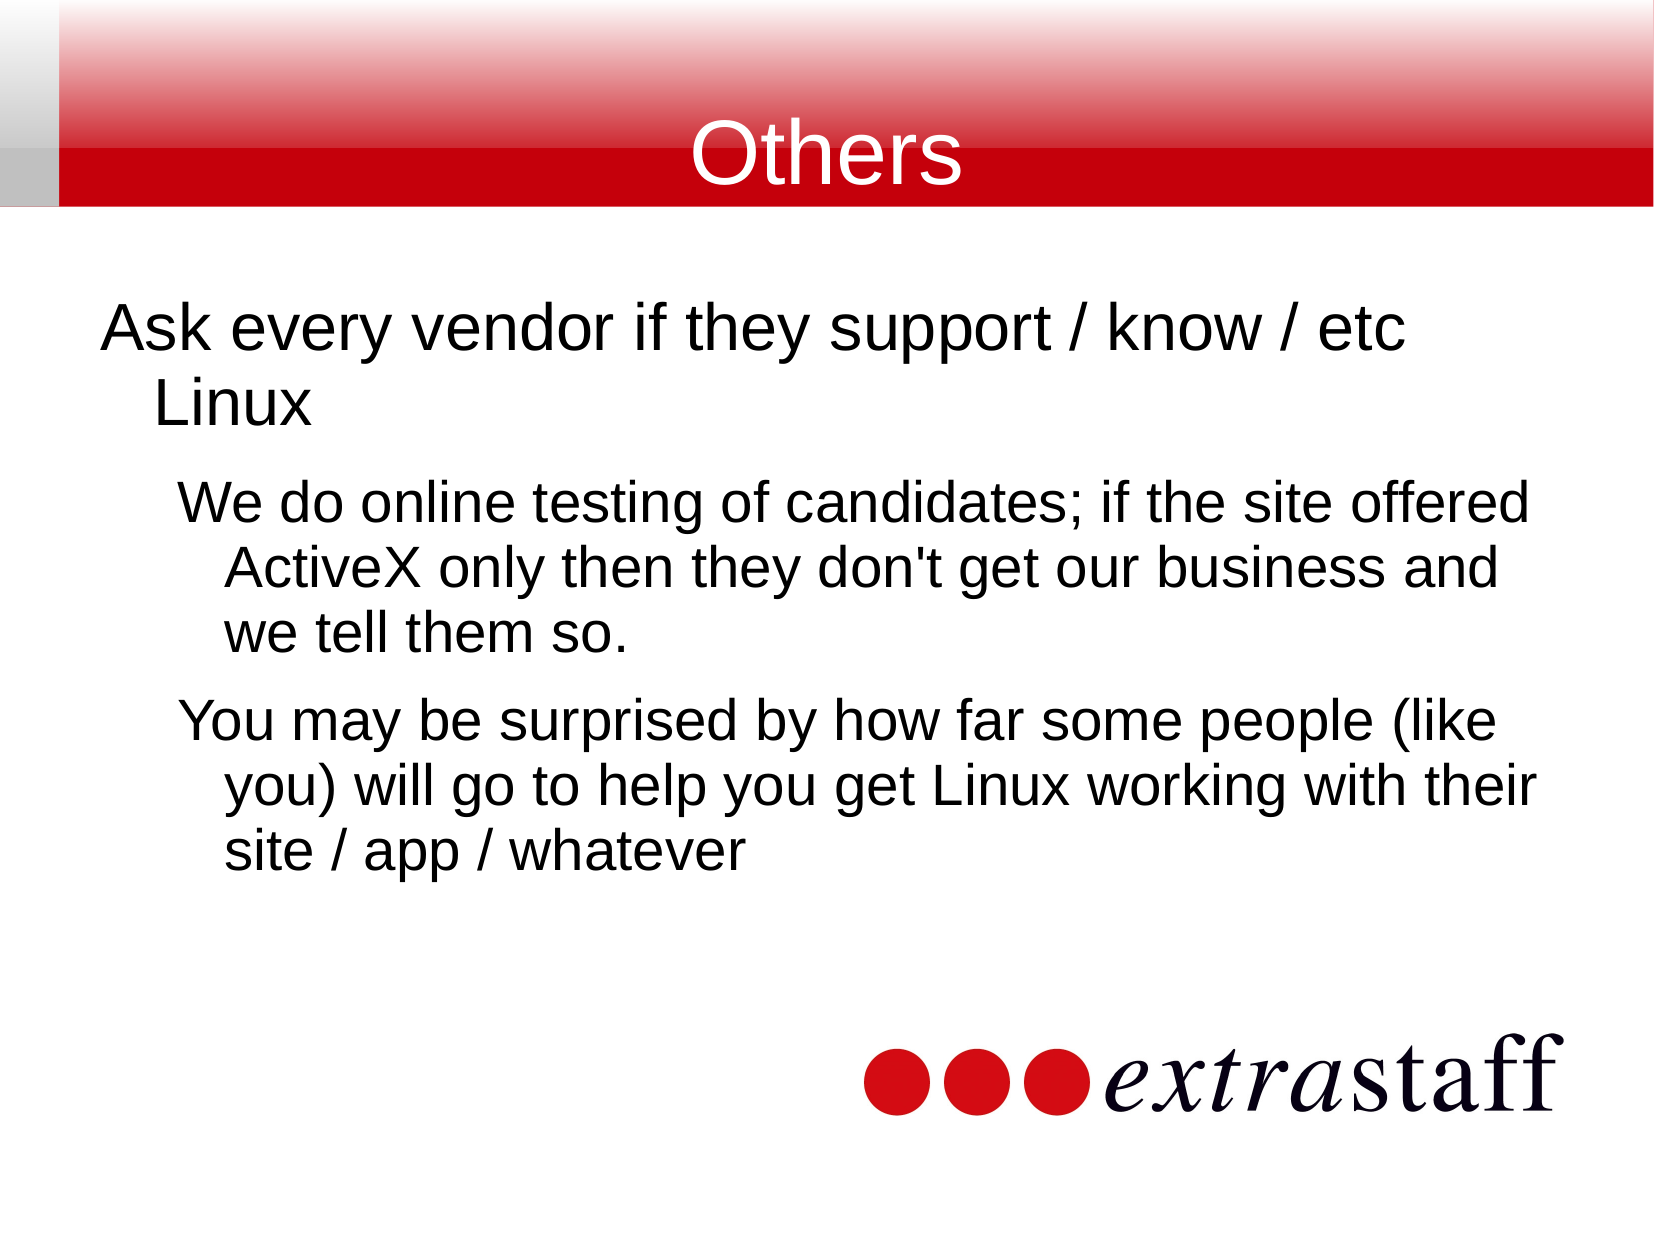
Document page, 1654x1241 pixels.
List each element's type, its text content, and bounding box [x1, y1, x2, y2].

picture [863, 1094, 1565, 1116]
list Ask every vendor if they support / know / etc Linux We do online testing of candidates; if the site offered ActiveX only then they don't get our business and we tell them so. You may be surprised by how far some people (like you) will go to help you get Linux working with their site / app / whatever [82, 290, 1571, 1094]
title Others [82, 56, 1571, 250]
